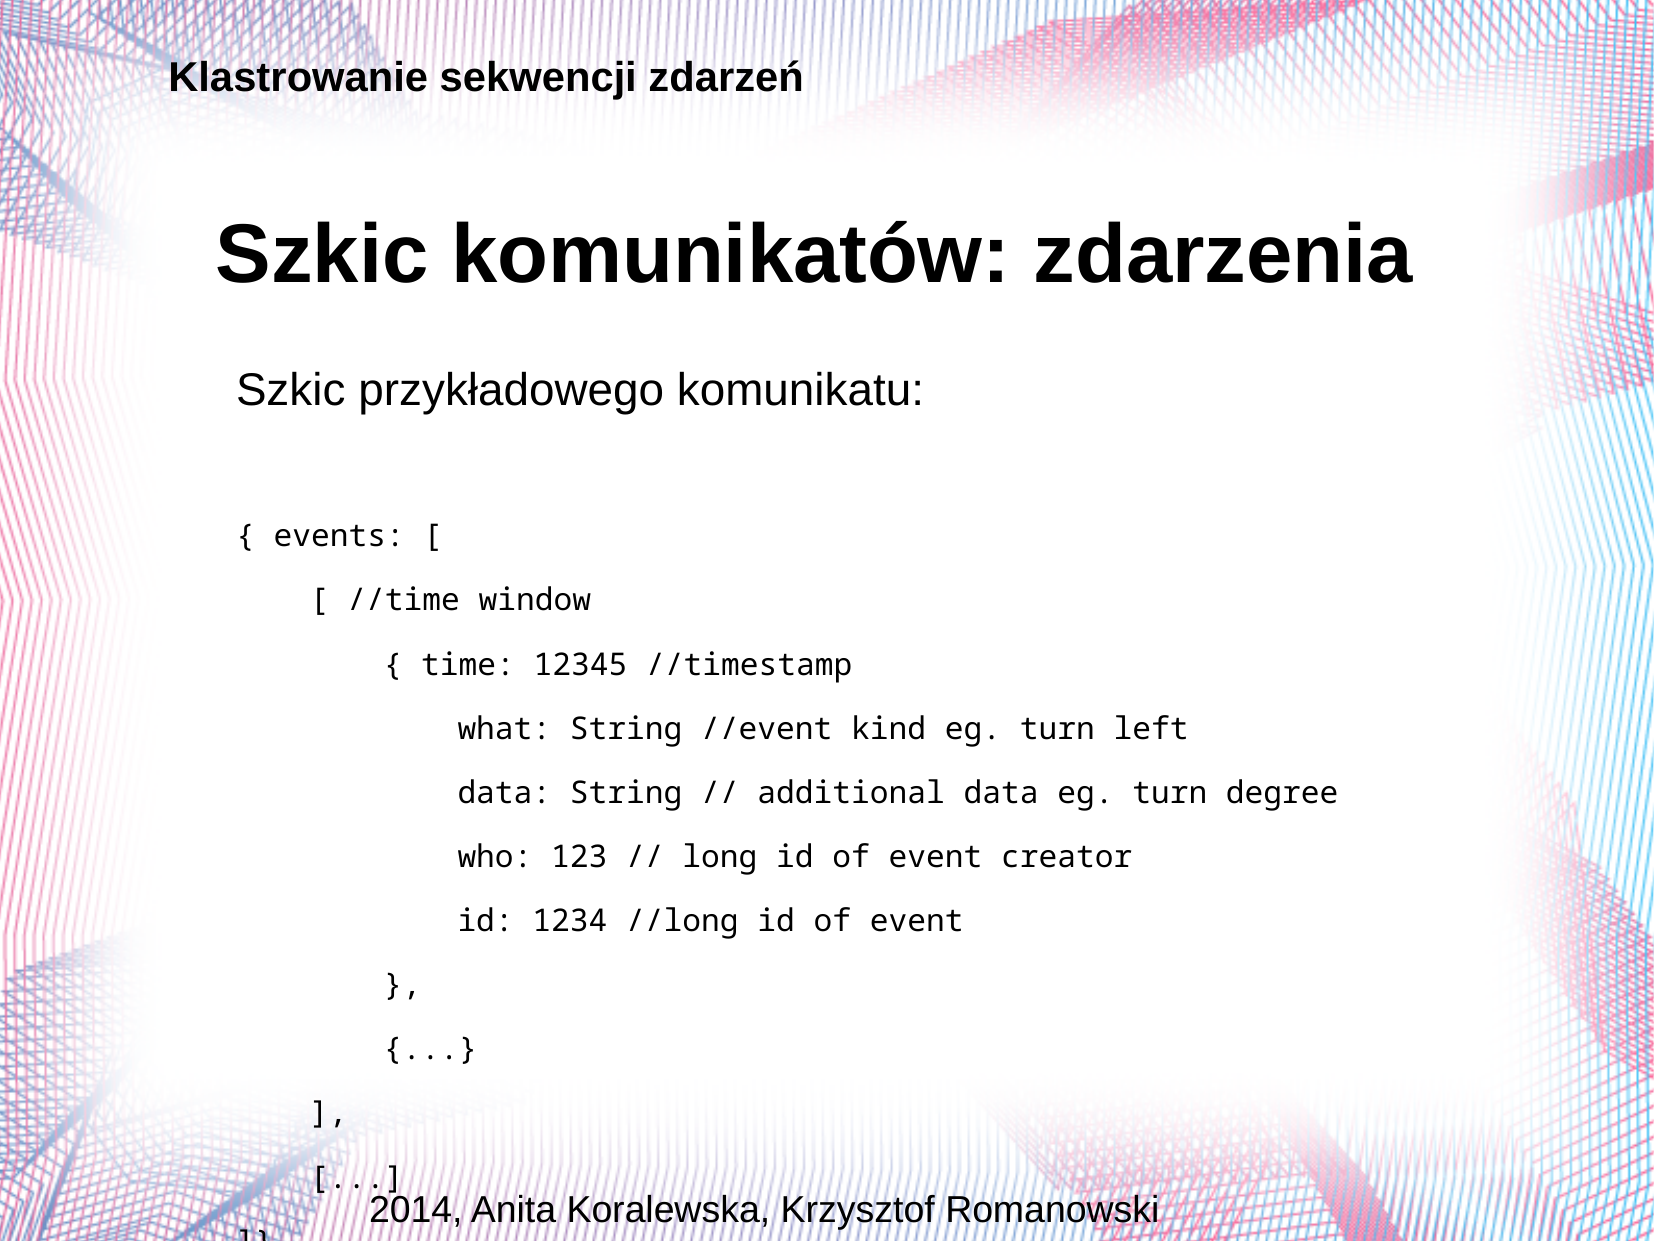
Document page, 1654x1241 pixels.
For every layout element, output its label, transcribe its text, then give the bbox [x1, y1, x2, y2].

text_box Szkic komunikatów: zdarzenia [200, 153, 1619, 272]
picture [0, 0, 1654, 1241]
text_box Szkic przykładowego komunikatu: { events: [ [ //time window { time: 12345 //timestamp what: String //event kind eg. turn left data: String // additional data eg. turn degree who: 123 // long id of event creator id: 1234 //long id of event }, {...} ], [...] ]} [221, 330, 1427, 1208]
text_box Klastrowanie sekwencji zdarzeń [153, 23, 1560, 85]
text_box 2014, Anita Koralewska, Krzysztof Romanowski [354, 1208, 1276, 1217]
